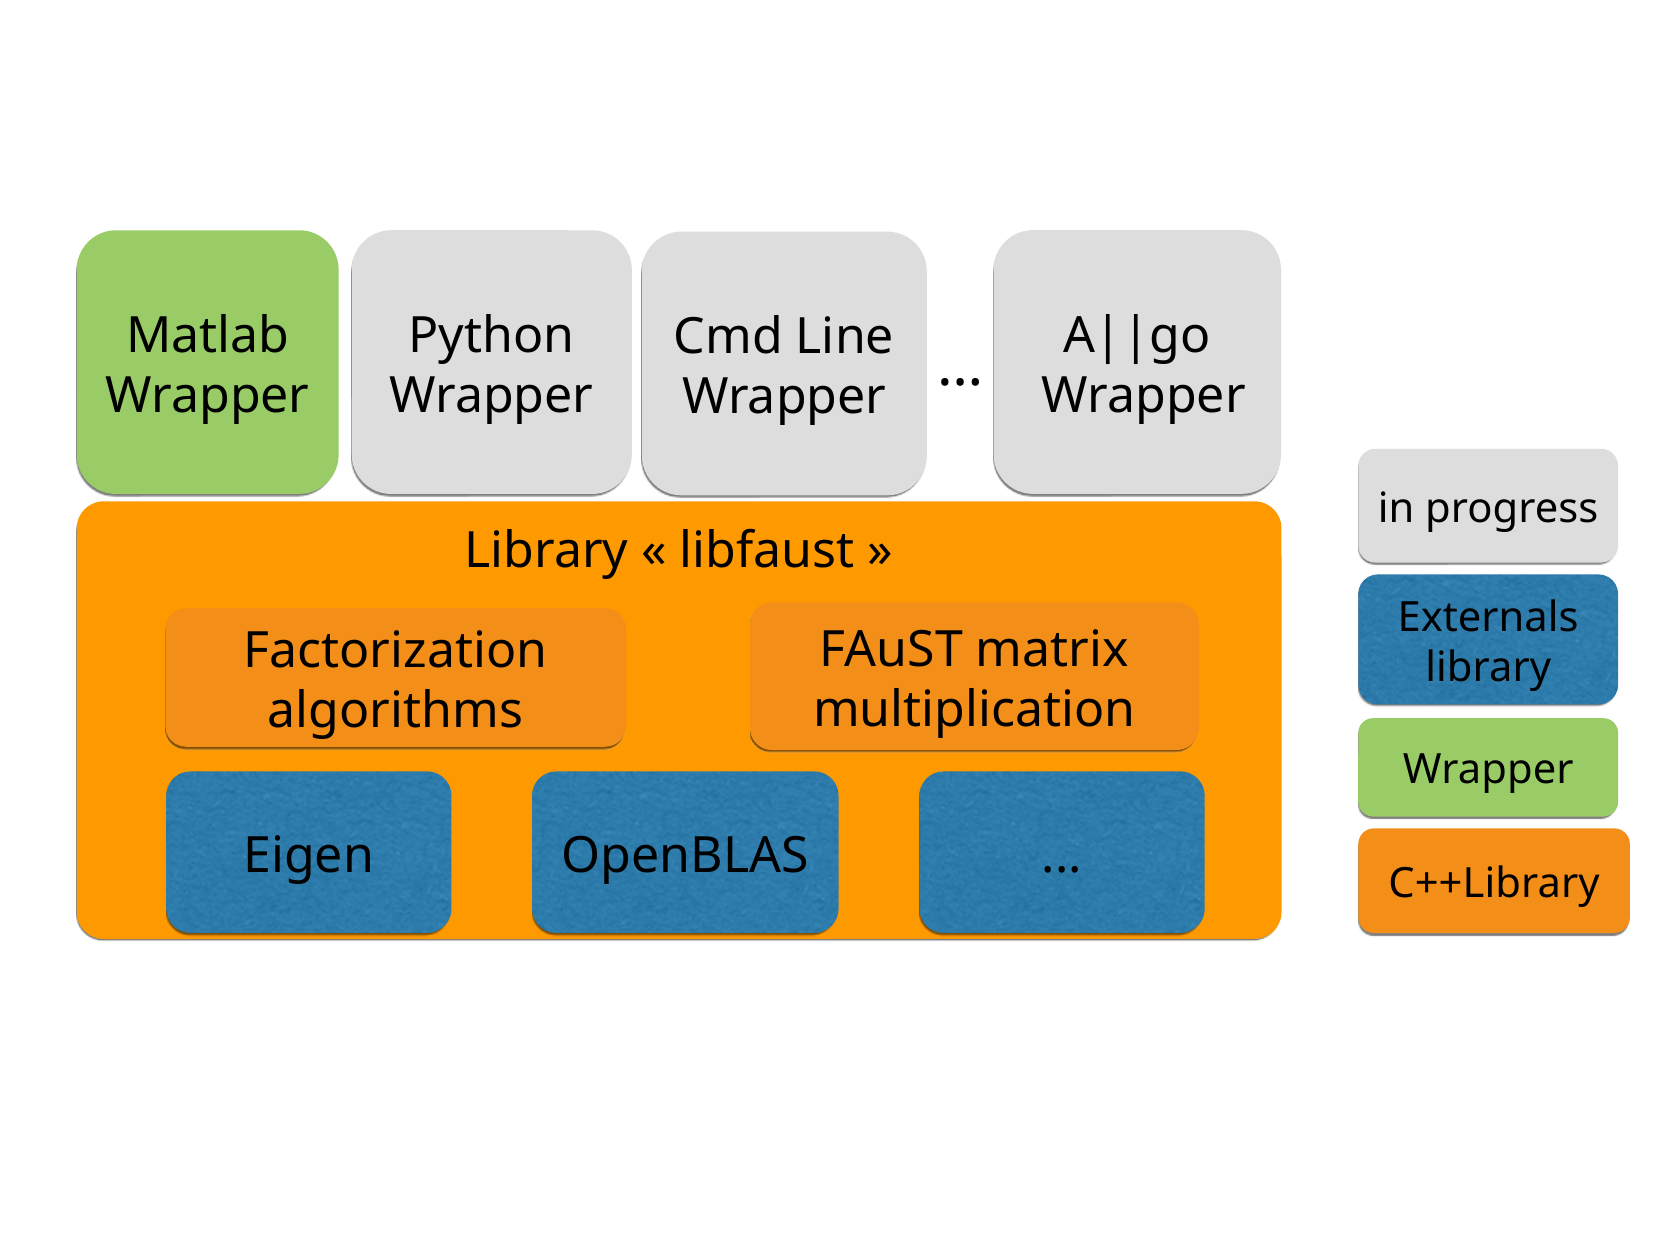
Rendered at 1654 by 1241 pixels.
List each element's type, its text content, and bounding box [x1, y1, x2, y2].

text_box Eigen [166, 771, 452, 933]
text_box Cmd Line Wrapper [641, 231, 927, 496]
text_box in progress [1358, 448, 1619, 563]
text_box Wrapper [1358, 718, 1619, 817]
text_box Python Wrapper [351, 230, 632, 494]
text_box ... [919, 771, 1205, 933]
text_box … [929, 318, 993, 406]
text_box Externals library [1358, 574, 1619, 705]
text_box Matlab Wrapper [76, 230, 339, 494]
text_box Factorization algorithms [165, 608, 627, 747]
text_box C++Library [1358, 828, 1630, 934]
text_box A||go Wrapper [993, 230, 1282, 494]
text_box Library « libfaust » [76, 501, 1282, 940]
text_box FAuST matrix multiplication [750, 602, 1199, 751]
text_box OpenBLAS [532, 771, 839, 933]
